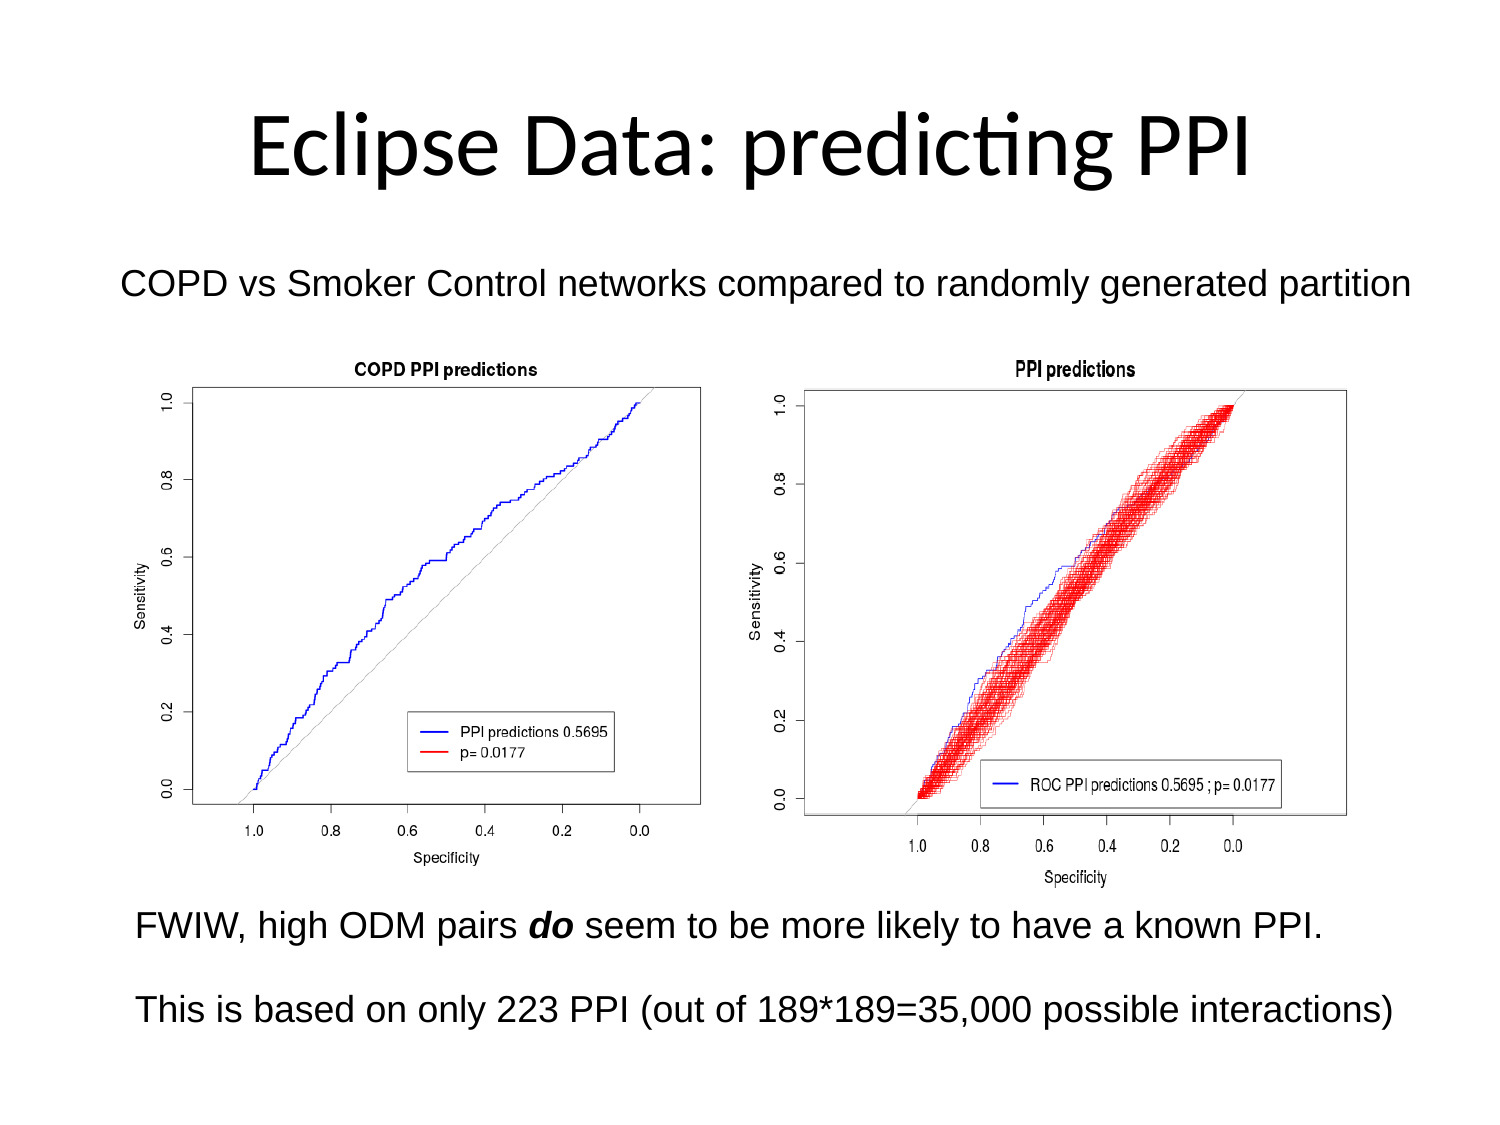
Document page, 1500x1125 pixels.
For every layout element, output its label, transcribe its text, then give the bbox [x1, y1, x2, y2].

text_box COPD vs Smoker Control networks compared to randomly generated partition [105, 254, 1428, 312]
text_box FWIW, high ODM pairs do seem to be more likely to have a known PPI. This is based on only 223 PPI (out of 189*189=35,000 possible interactions) [120, 897, 1411, 1039]
picture [120, 347, 1381, 901]
title Eclipse Data: predicting PPI [76, 45, 1427, 233]
